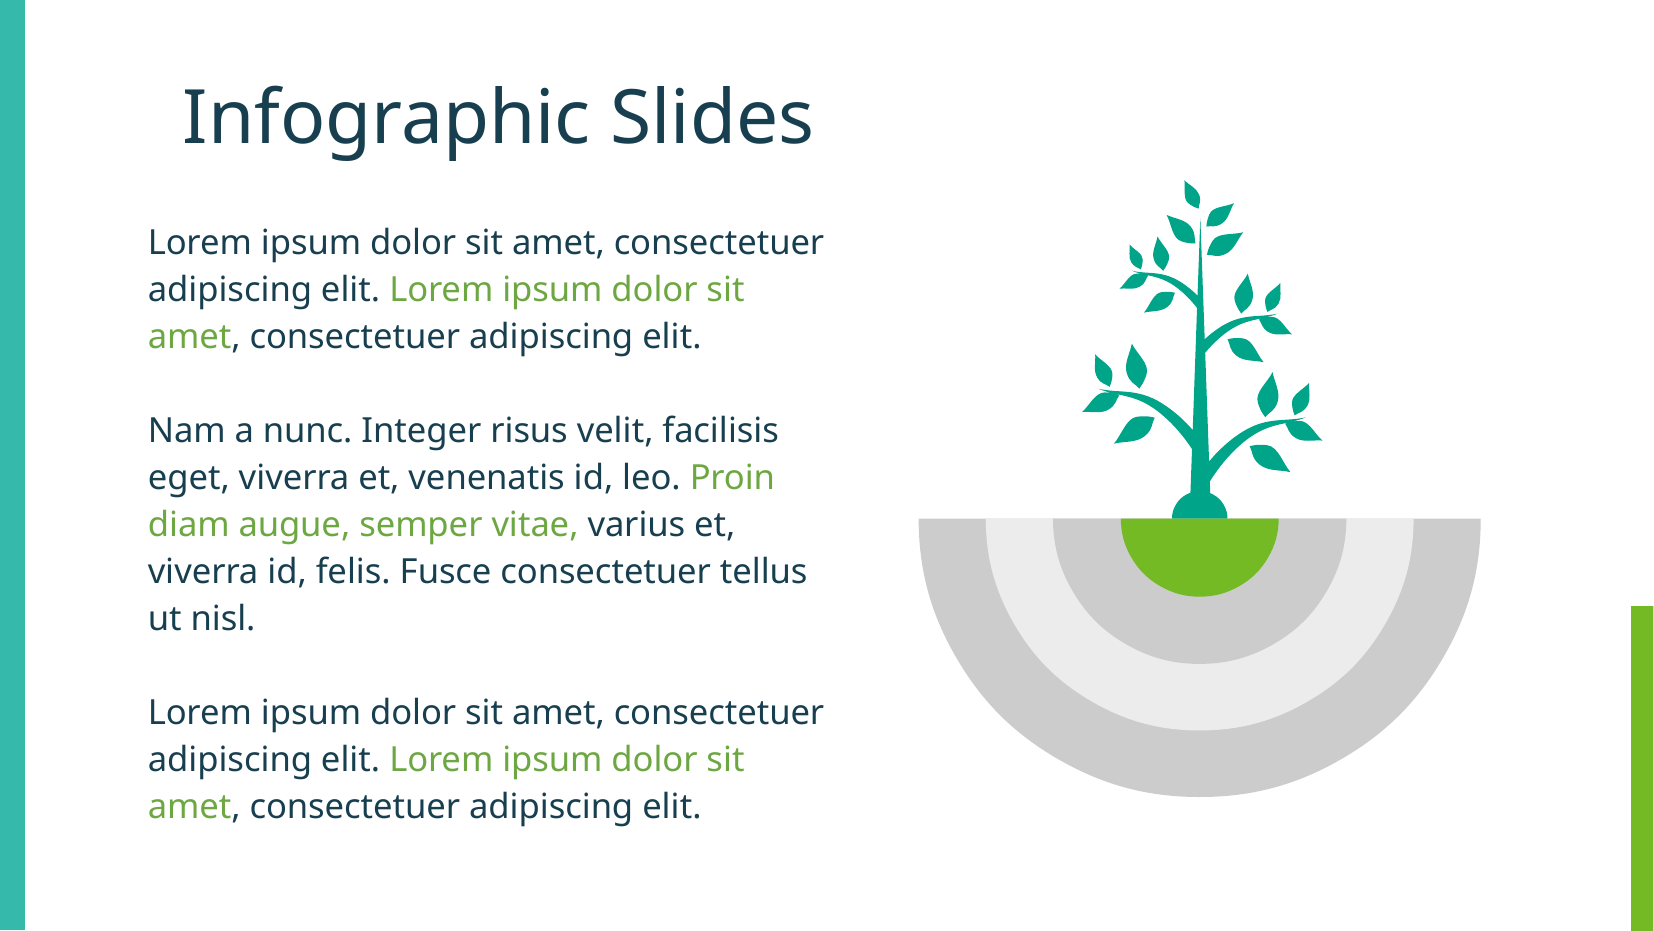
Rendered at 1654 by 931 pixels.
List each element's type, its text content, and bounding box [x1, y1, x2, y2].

title Infographic Slides [82, 37, 916, 193]
list Lorem ipsum dolor sit amet, consectetuer adipiscing elit. Lorem ipsum dolor sit amet, consectetuer adipiscing elit. Nam a nunc. Integer risus velit, facilisis eget, viverra et, venenatis id, leo. Proin diam augue, semper vitae, varius et, viverra id, felis. Fusce consectetuer tellus ut nisl. Lorem ipsum dolor sit amet, consectetuer adipiscing elit. Lorem ipsum dolor sit amet, consectetuer adipiscing elit. [82, 217, 826, 841]
text_box [918, 518, 1481, 798]
